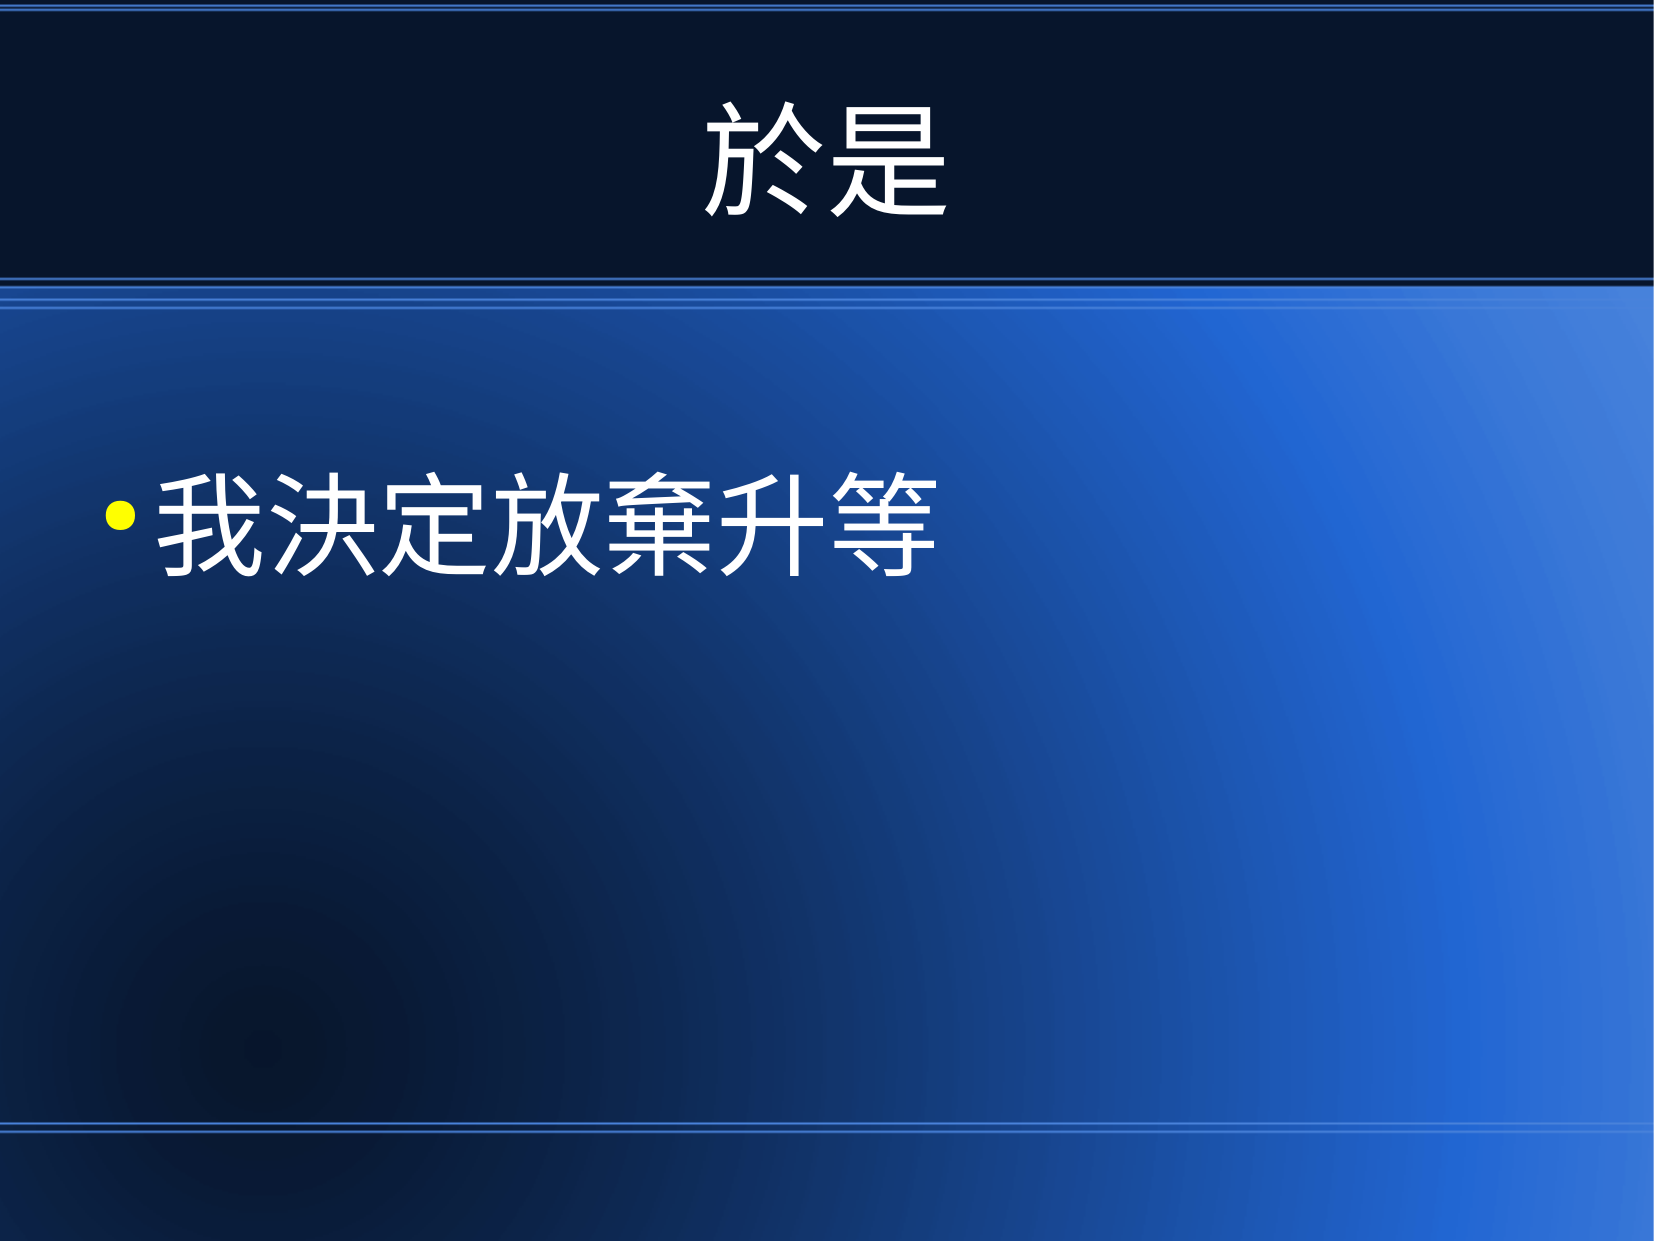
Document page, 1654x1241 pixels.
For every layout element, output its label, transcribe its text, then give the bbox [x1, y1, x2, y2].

title 於是 [82, 49, 1571, 257]
picture [0, 0, 1654, 1241]
list 我決定放棄升等 [82, 355, 1571, 1241]
